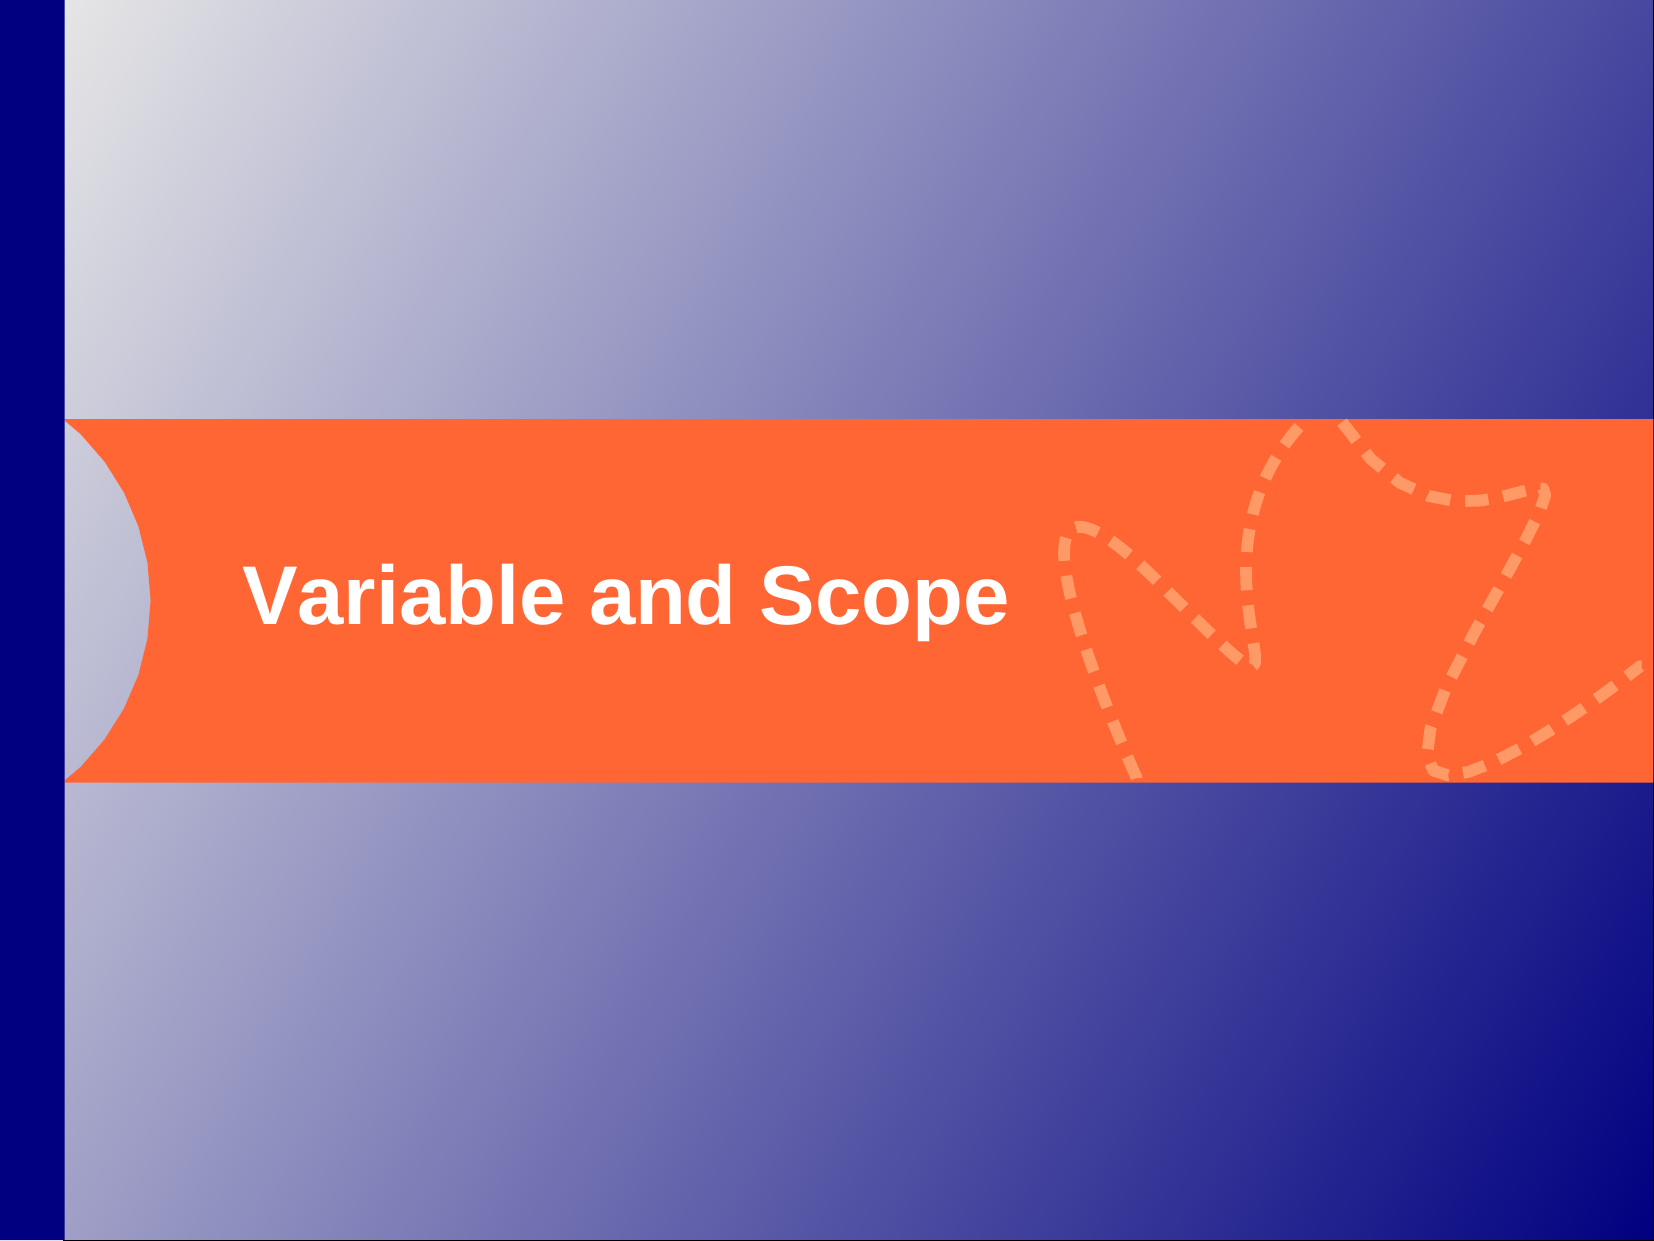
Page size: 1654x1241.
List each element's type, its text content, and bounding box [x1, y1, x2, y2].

title Variable and Scope [242, 474, 1111, 727]
